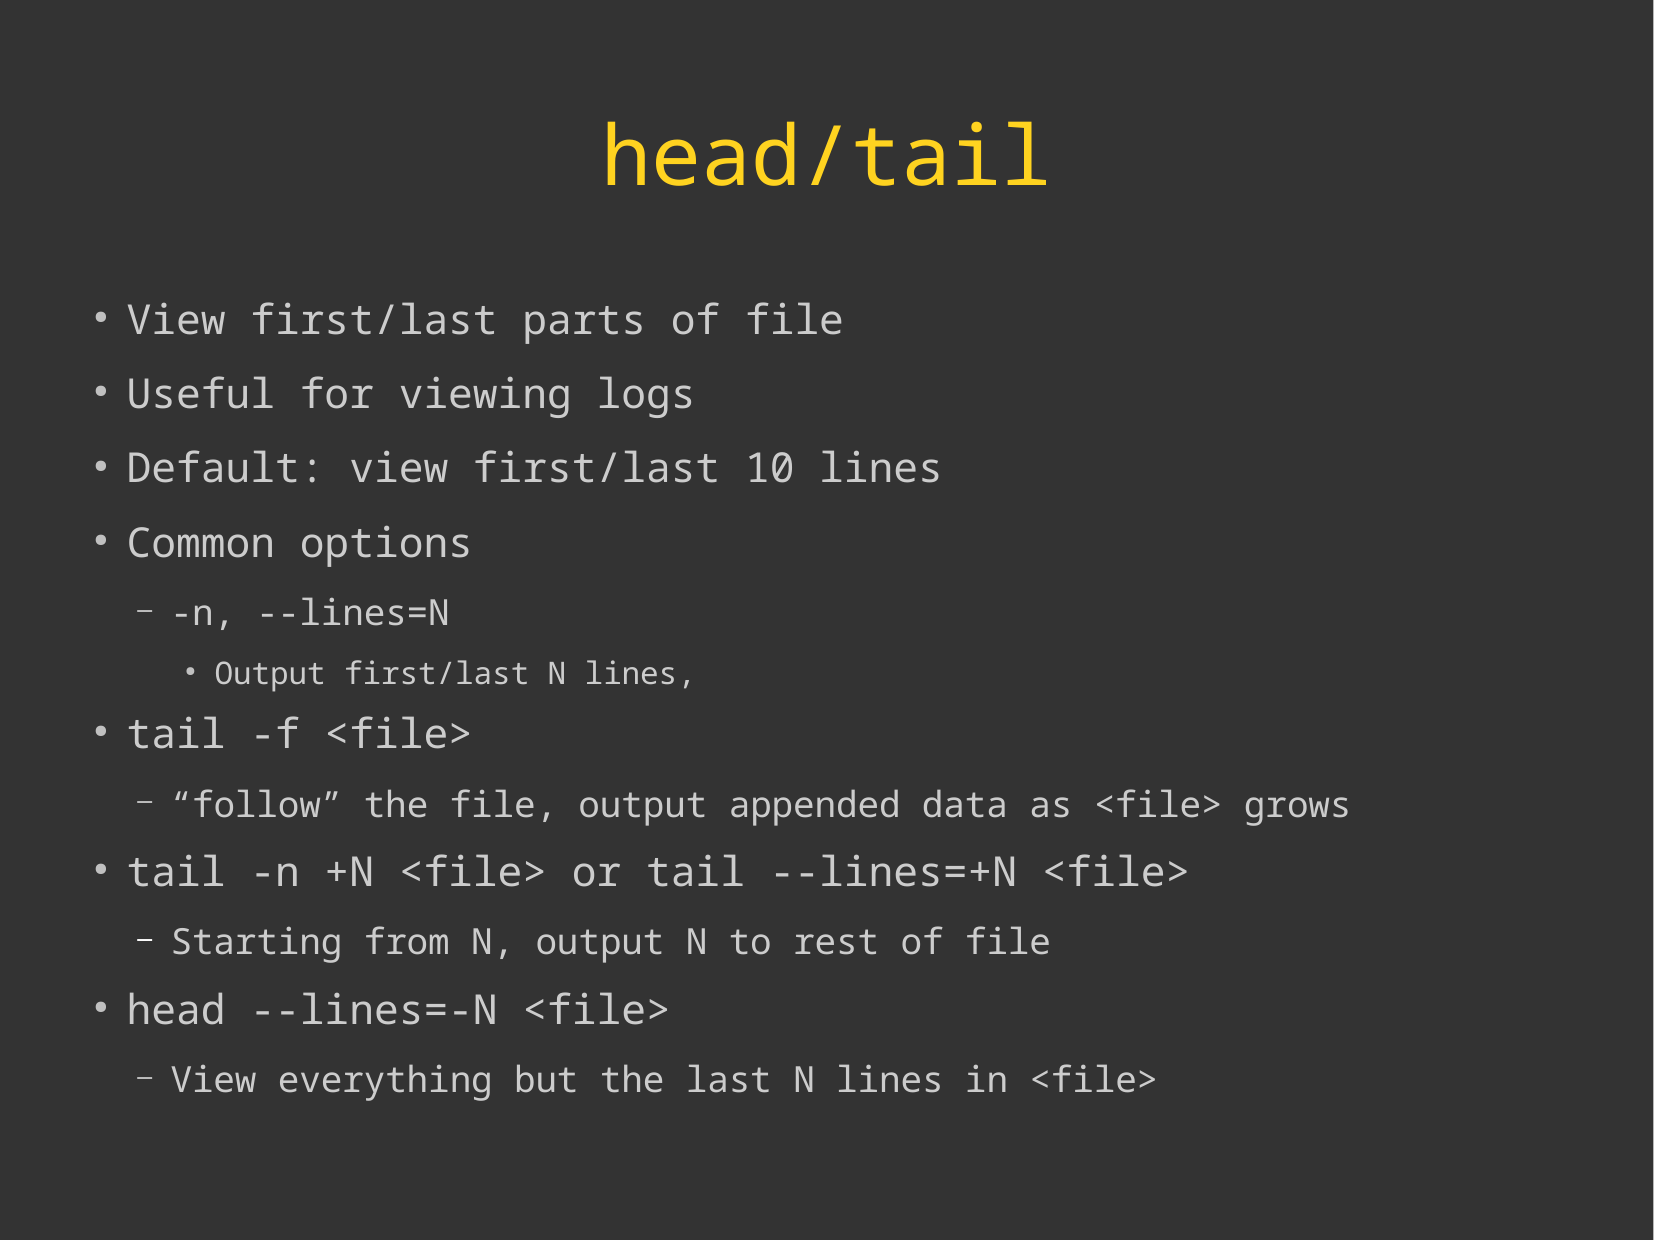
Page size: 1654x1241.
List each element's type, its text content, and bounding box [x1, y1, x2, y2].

list View first/last parts of file Useful for viewing logs Default: view first/last 10 lines Common options -n, --lines=N Output first/last N lines, tail -f <file> “follow” the file, output appended data as <file> grows tail -n +N <file> or tail --lines=+N <file> Starting from N, output N to rest of file head --lines=-N <file> View everything but the last N lines in <file> [82, 290, 1538, 1171]
title head/tail [82, 49, 1571, 257]
